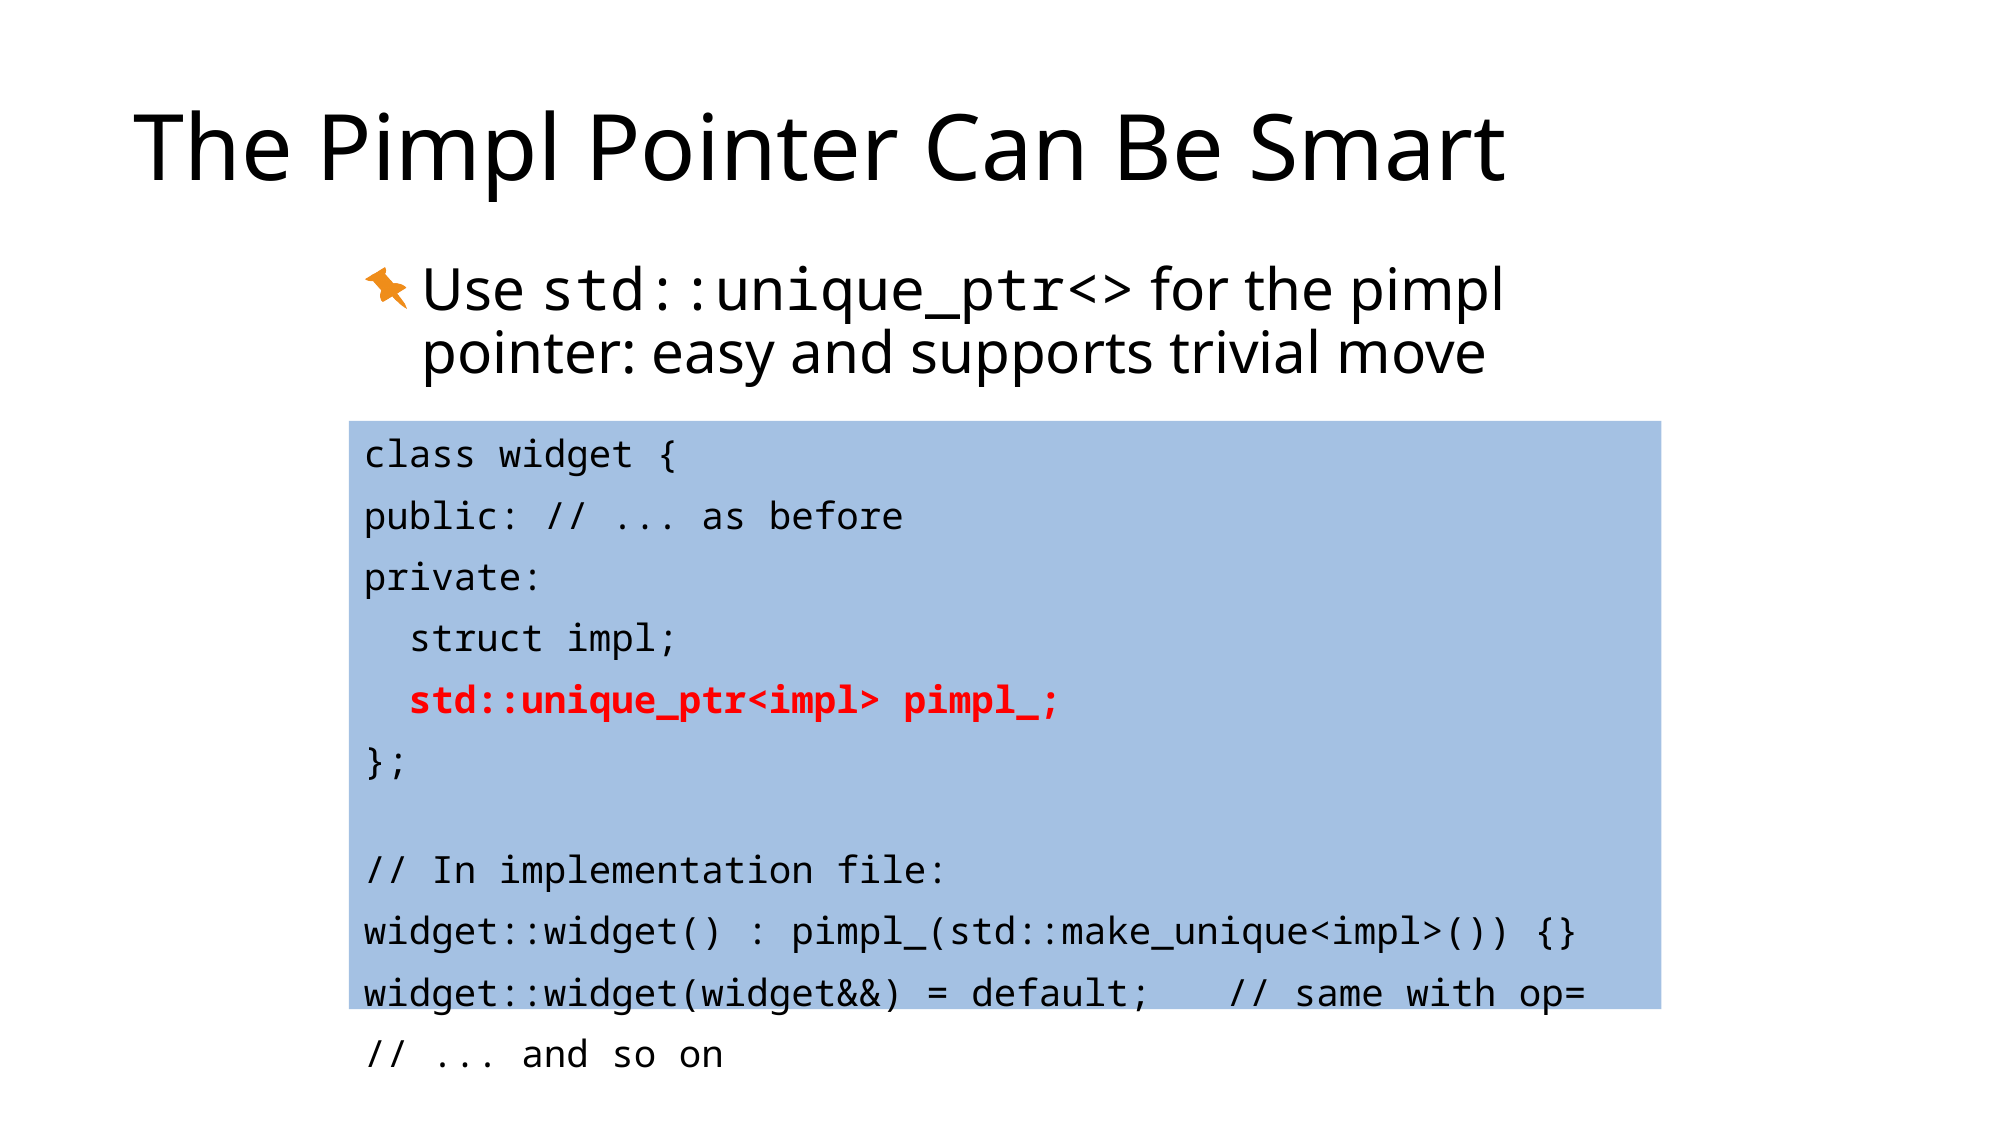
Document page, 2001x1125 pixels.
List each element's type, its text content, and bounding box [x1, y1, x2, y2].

list class widget { public: // ... as before private: struct impl; std::unique_ptr<impl> pimpl_; }; // In implementation file: widget::widget() : pimpl_(std::make_unique<impl>()) {} widget::widget(widget&&) = default; // same with op= // ... and so on [348, 420, 1662, 1010]
list Use std::unique_ptr<> for the pimpl pointer: easy and supports trivial move [350, 245, 1662, 409]
title The Pimpl Pointer Can Be Smart [133, 90, 1867, 209]
